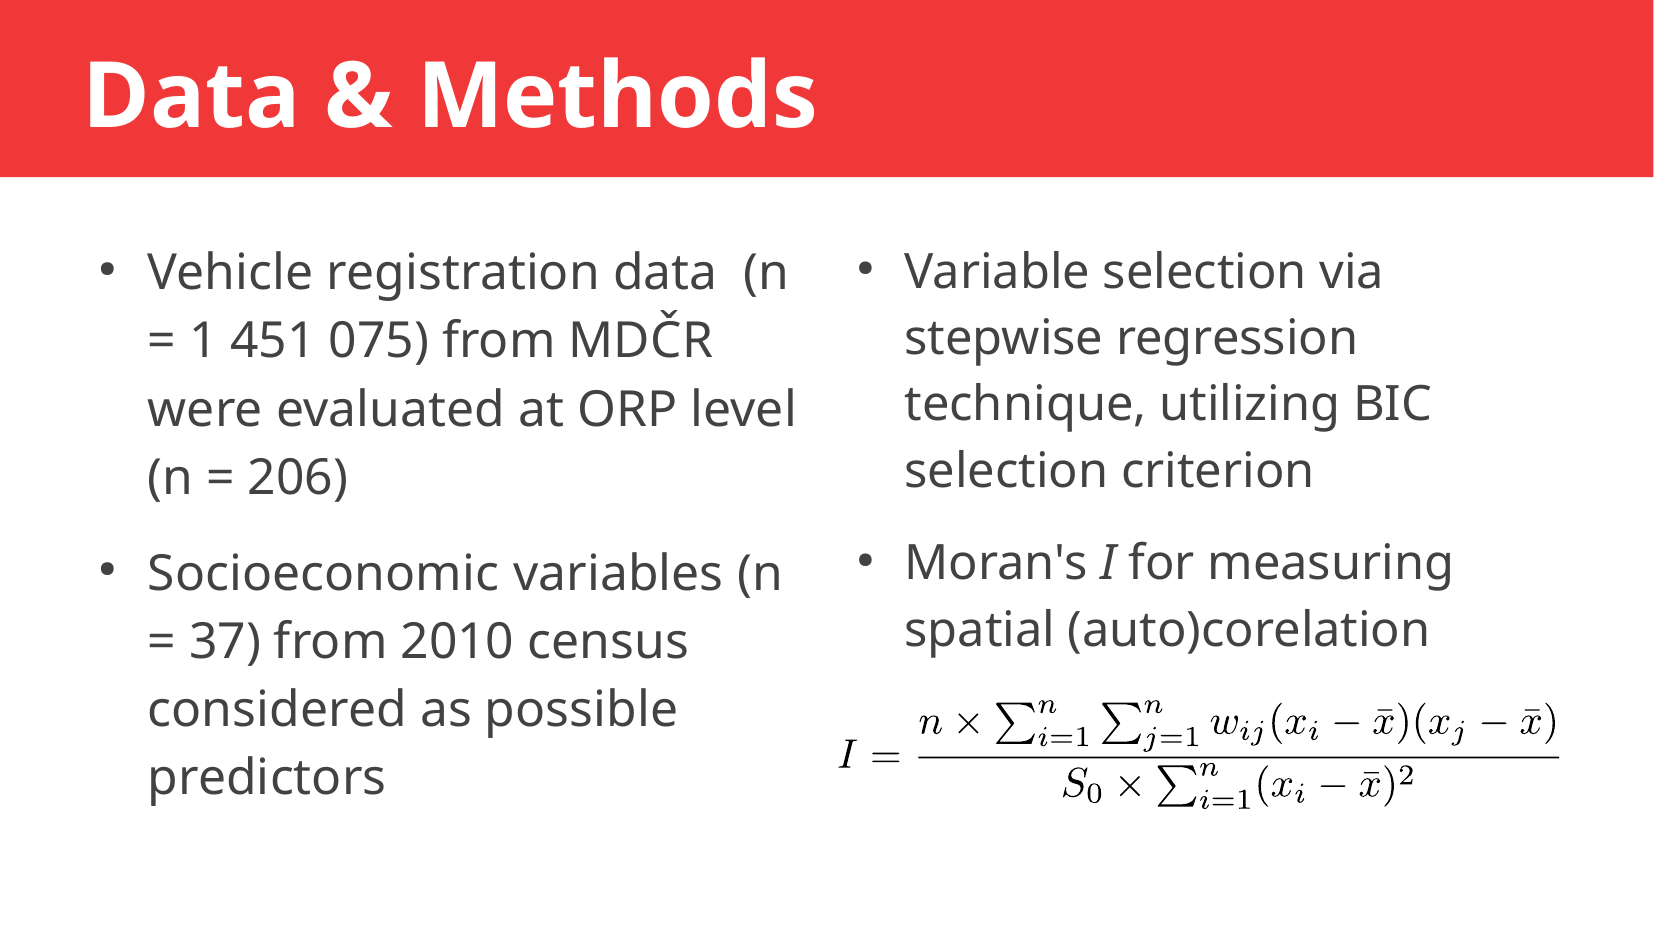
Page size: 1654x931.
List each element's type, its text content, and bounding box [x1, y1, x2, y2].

title Data & Methods [82, 14, 1571, 171]
list Vehicle registration data (n = 1 451 075) from MDČR were evaluated at ORP level (n = 206) Socioeconomic variables (n = 37) from 2010 census considered as possible predictors [82, 236, 805, 810]
list Variable selection via stepwise regression technique, utilizing BIC selection criterion Moran's I for measuring spatial (auto)corelation [840, 236, 1564, 662]
picture [836, 700, 1560, 810]
